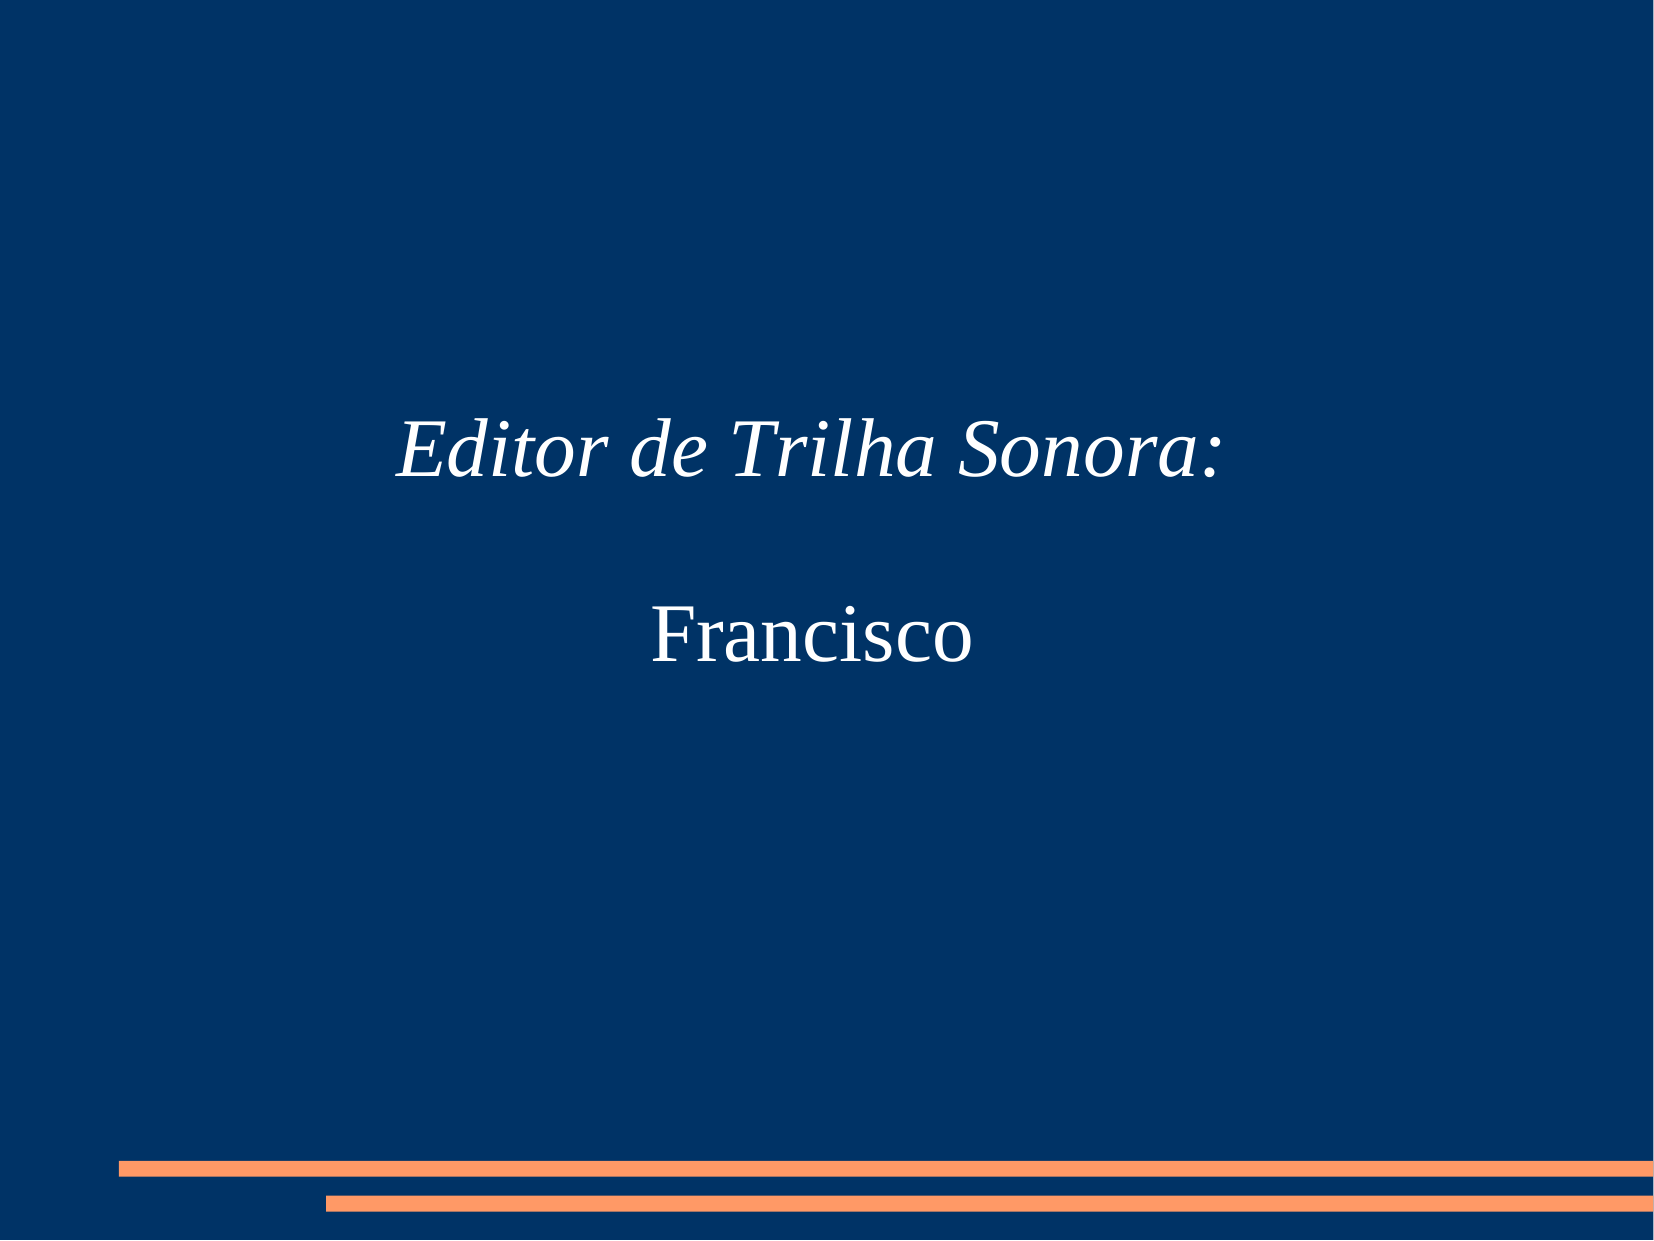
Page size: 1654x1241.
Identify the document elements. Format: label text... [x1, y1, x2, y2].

text_box Editor de Trilha Sonora: Francisco [118, 402, 1506, 680]
